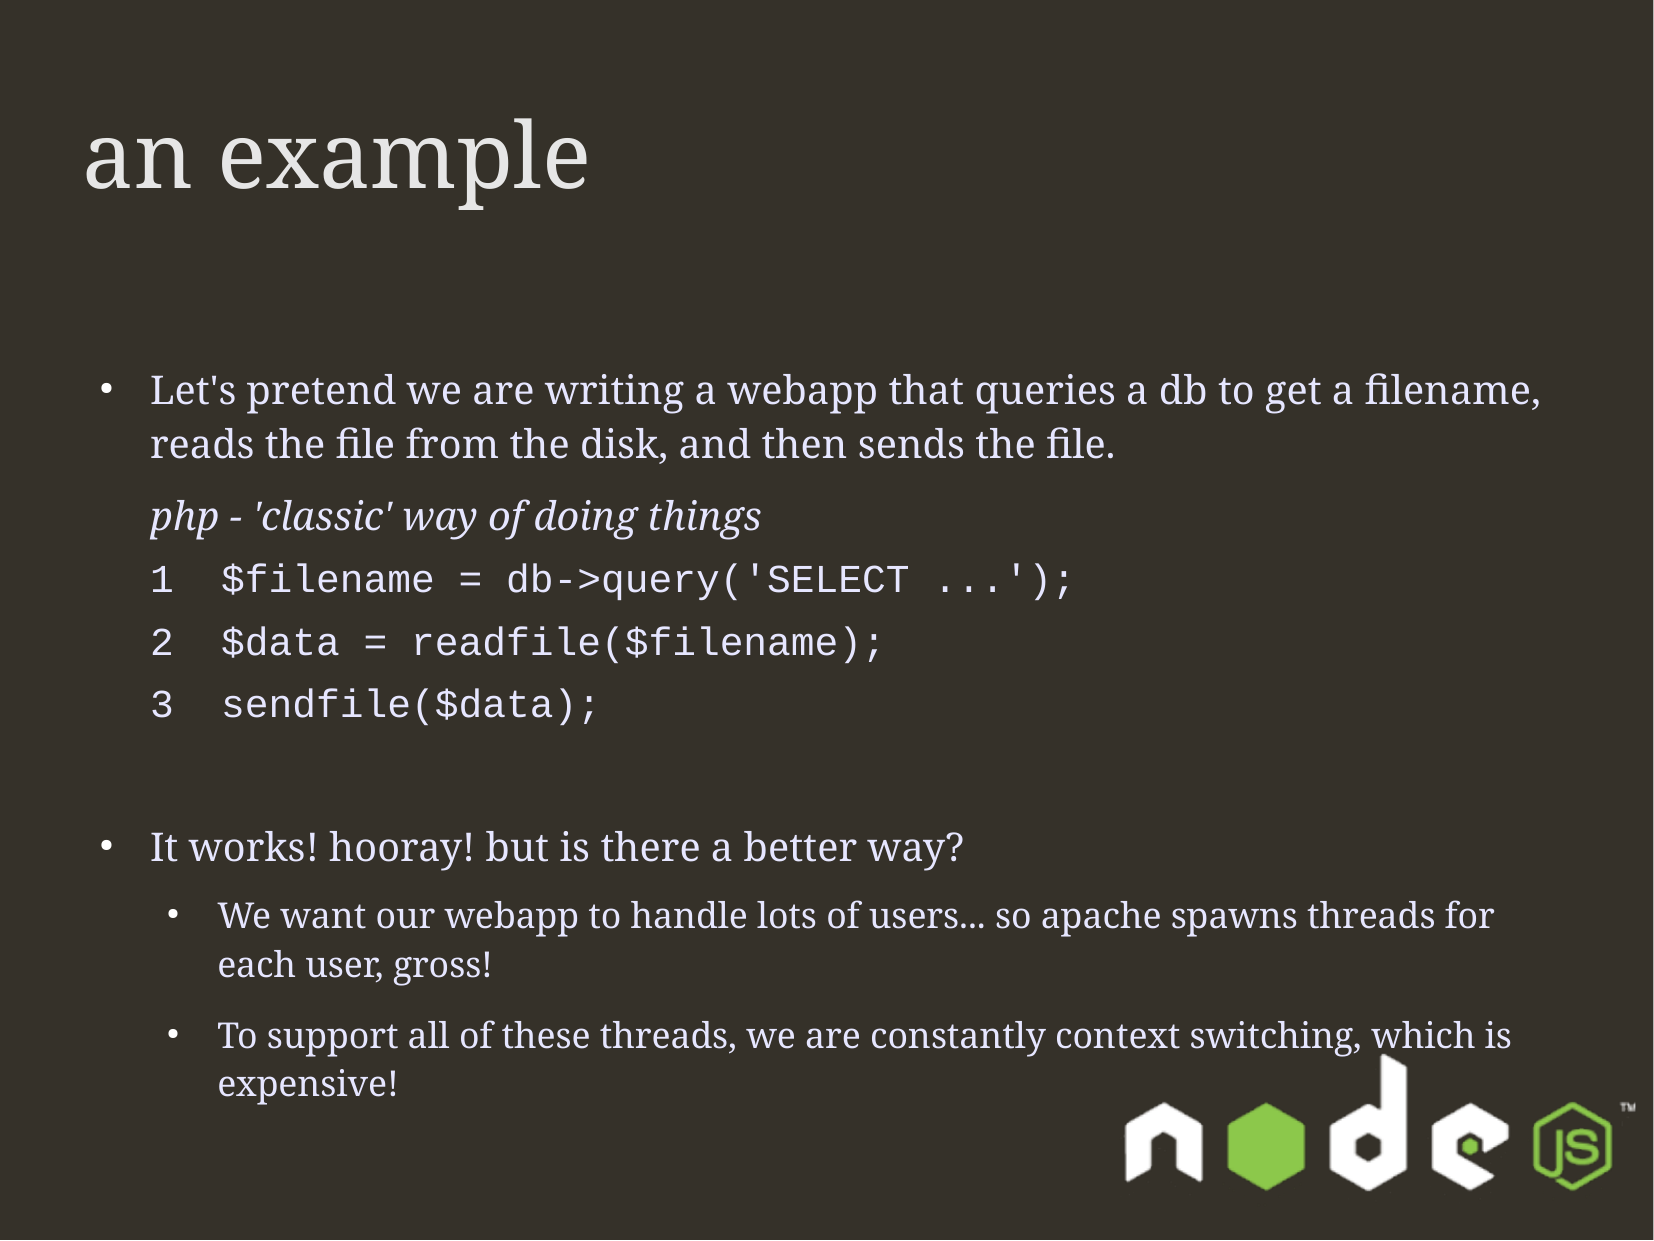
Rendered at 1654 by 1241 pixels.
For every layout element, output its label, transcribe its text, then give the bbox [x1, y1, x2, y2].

picture [1108, 1006, 1651, 1238]
title an example [82, 49, 1571, 257]
list Let's pretend we are writing a webapp that queries a db to get a filename, reads the file from the disk, and then sends the file. php - 'classic' way of doing things 1 $filename = db->query('SELECT ...'); 2 $data = readfile($filename); 3 sendfile($data); It works! hooray! but is there a better way? We want our webapp to handle lots of users... so apache spawns threads for each user, gross! To support all of these threads, we are constantly context switching, which is expensive! [82, 290, 1571, 1109]
